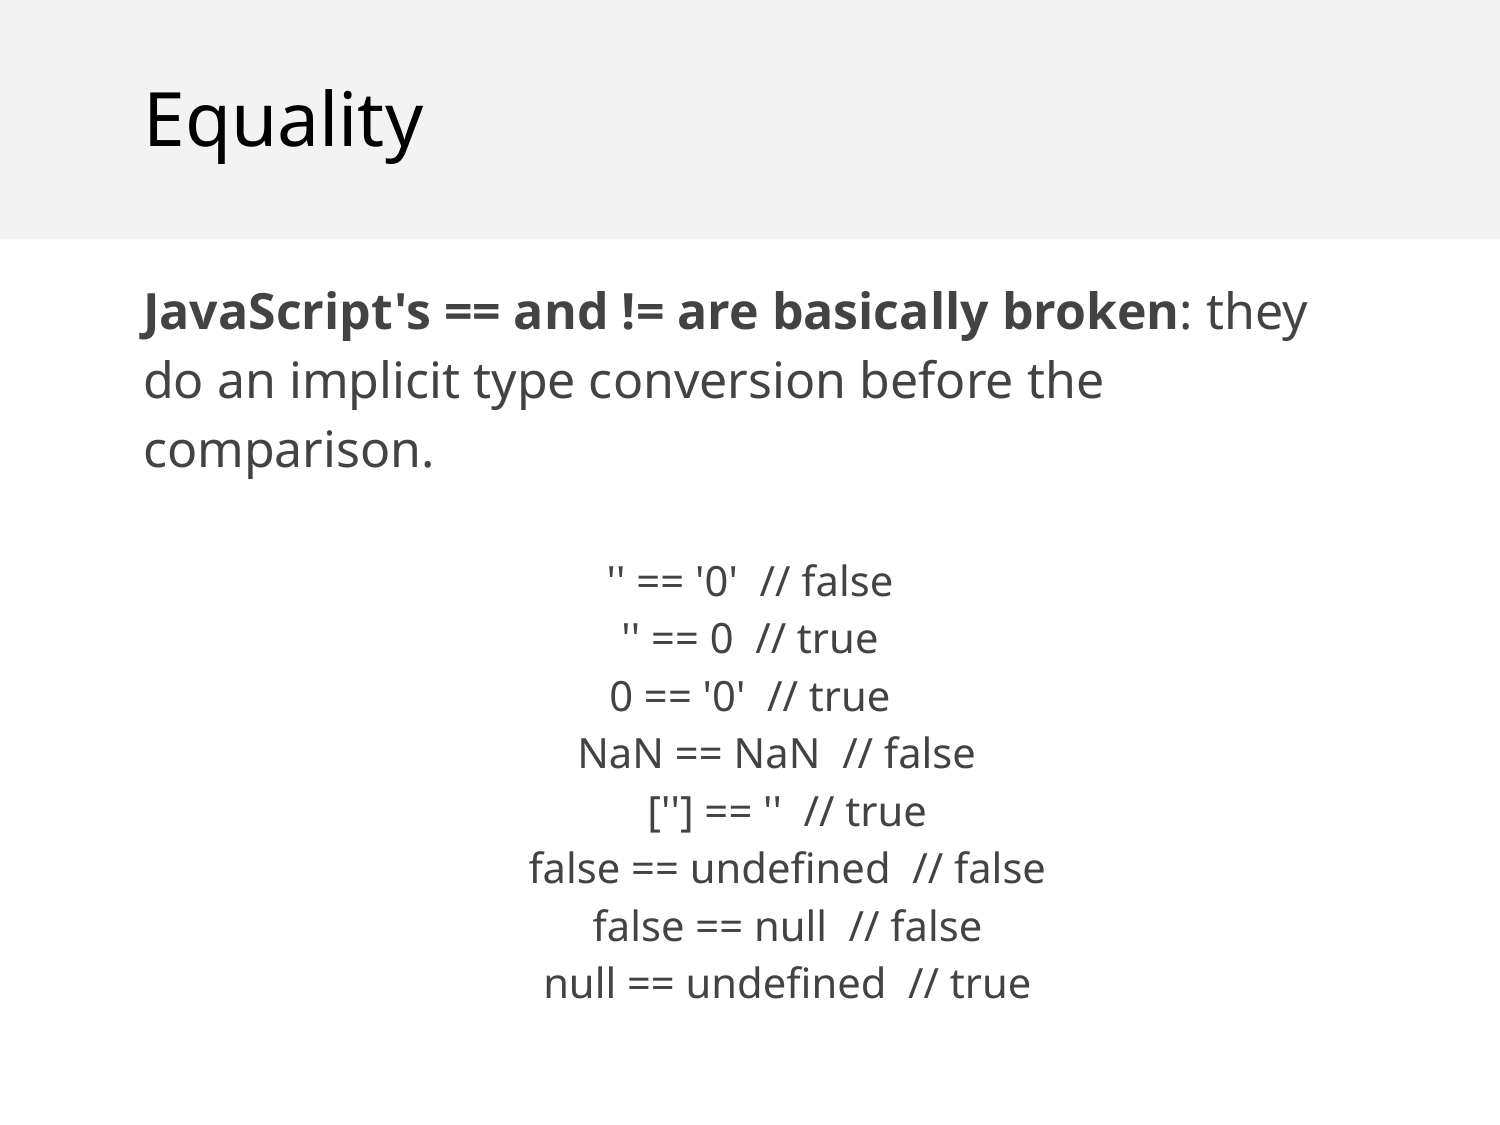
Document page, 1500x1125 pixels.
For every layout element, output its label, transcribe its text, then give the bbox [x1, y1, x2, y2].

title Equality [128, 56, 1372, 183]
list JavaScript's == and != are basically broken: they do an implicit type conversion before the comparison. '' == '0' // false '' == 0 // true 0 == '0' // true NaN == NaN // false [''] == '' // true false == undefined // false false == null // false null == undefined // true [128, 255, 1372, 1091]
